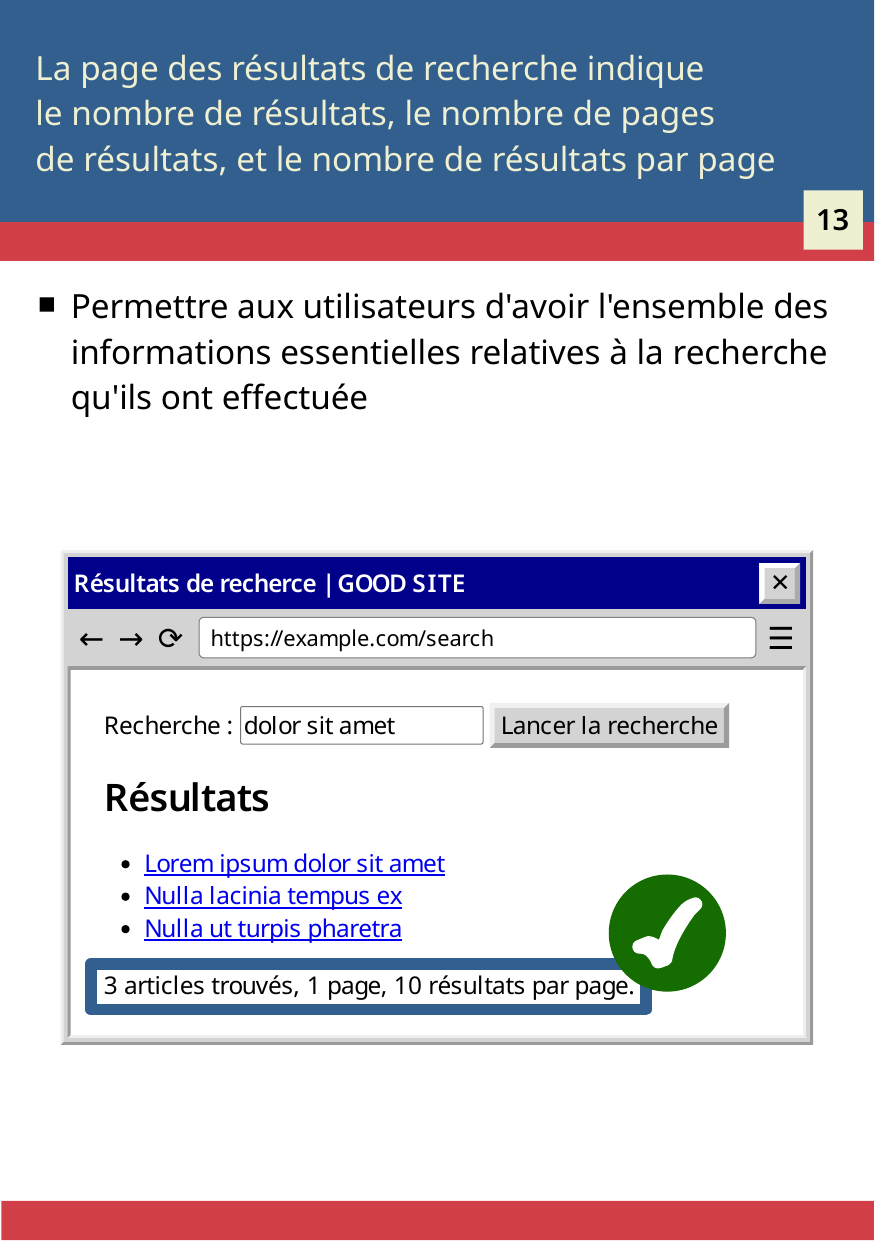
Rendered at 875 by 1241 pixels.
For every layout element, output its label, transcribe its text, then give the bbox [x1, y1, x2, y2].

title La page des résultats de recherche indique le nombre de résultats, le nombre de pages de résultats, et le nombre de résultats par page [35, 13, 839, 213]
picture [60, 549, 814, 1046]
text_box 13 [803, 188, 863, 249]
list Permettre aux utilisateurs d'avoir l'ensemble des informations essentielles relatives à la recherche qu'ils ont effectuée [23, 283, 839, 1111]
